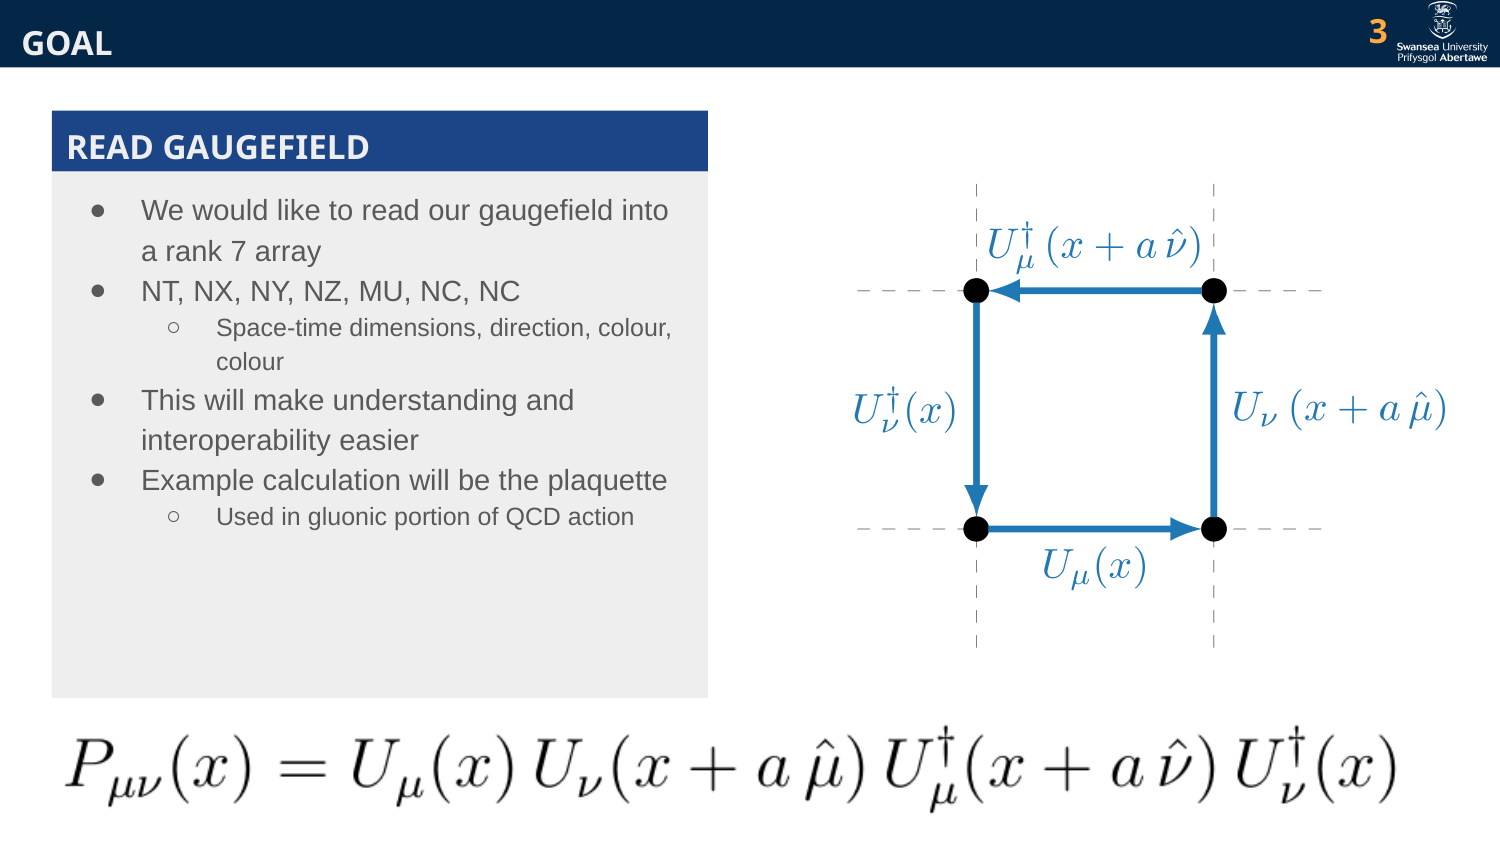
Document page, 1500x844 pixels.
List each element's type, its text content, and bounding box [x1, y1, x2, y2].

slide_number <number> [1313, 0, 1403, 65]
picture [51, 698, 1403, 821]
title READ GAUGEFIELD [51, 110, 708, 171]
list We would like to read our gaugefield into a rank 7 array NT, NX, NY, NZ, MU, NC, NC Space-time dimensions, direction, colour, colour This will make understanding and interoperability easier Example calculation will be the plaquette Used in gluonic portion of QCD action [51, 171, 708, 672]
picture [1403, 1, 1488, 63]
subtitle GOAL [6, 1, 728, 63]
picture [727, 171, 1463, 648]
